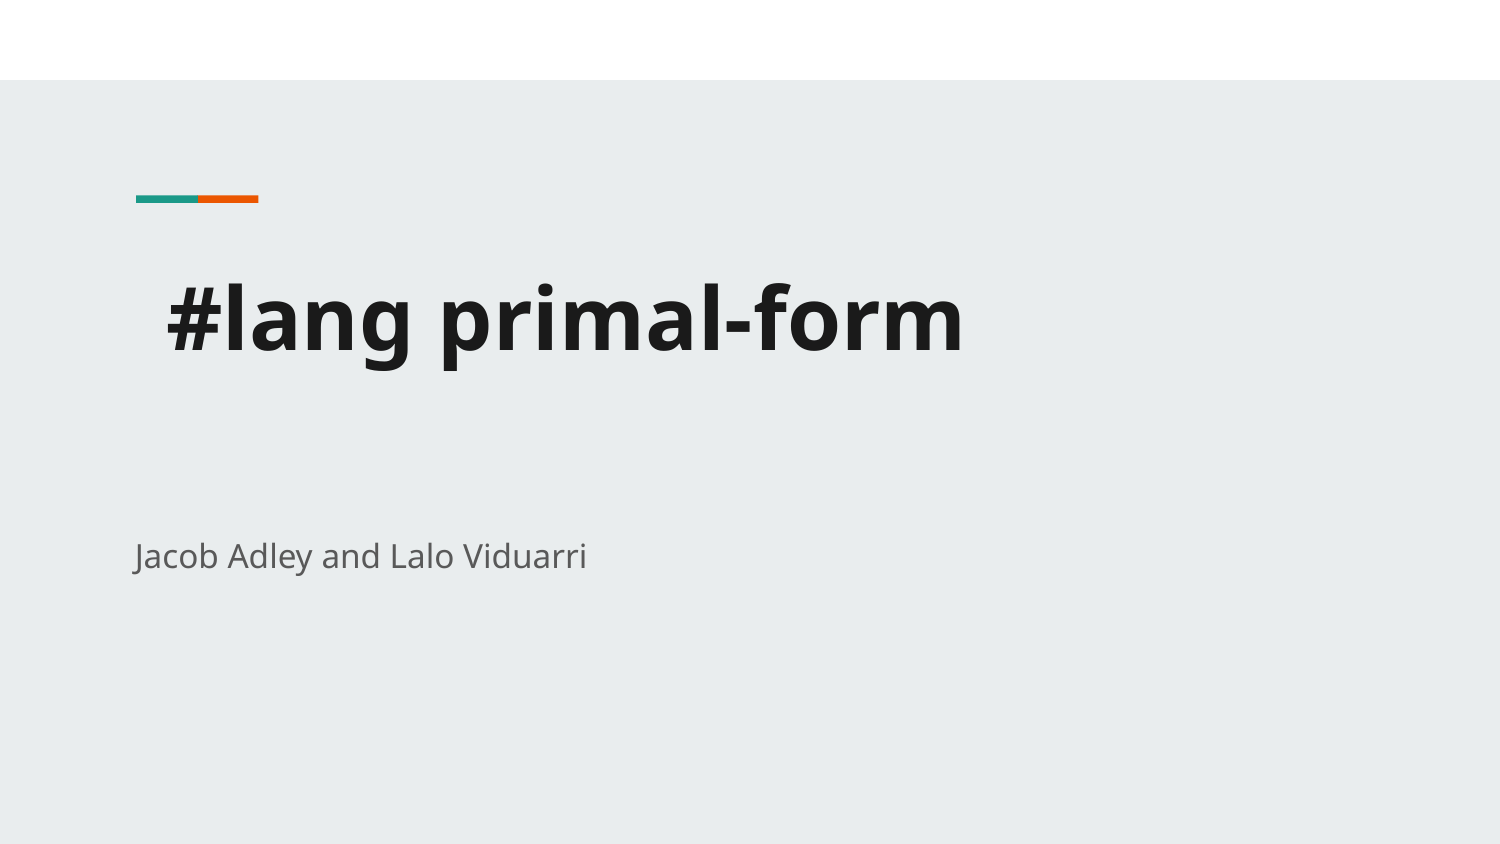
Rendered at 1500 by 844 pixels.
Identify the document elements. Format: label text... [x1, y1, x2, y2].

title #lang primal-form [151, 247, 1413, 521]
subtitle Jacob Adley and Lalo Viduarri [119, 520, 1381, 610]
